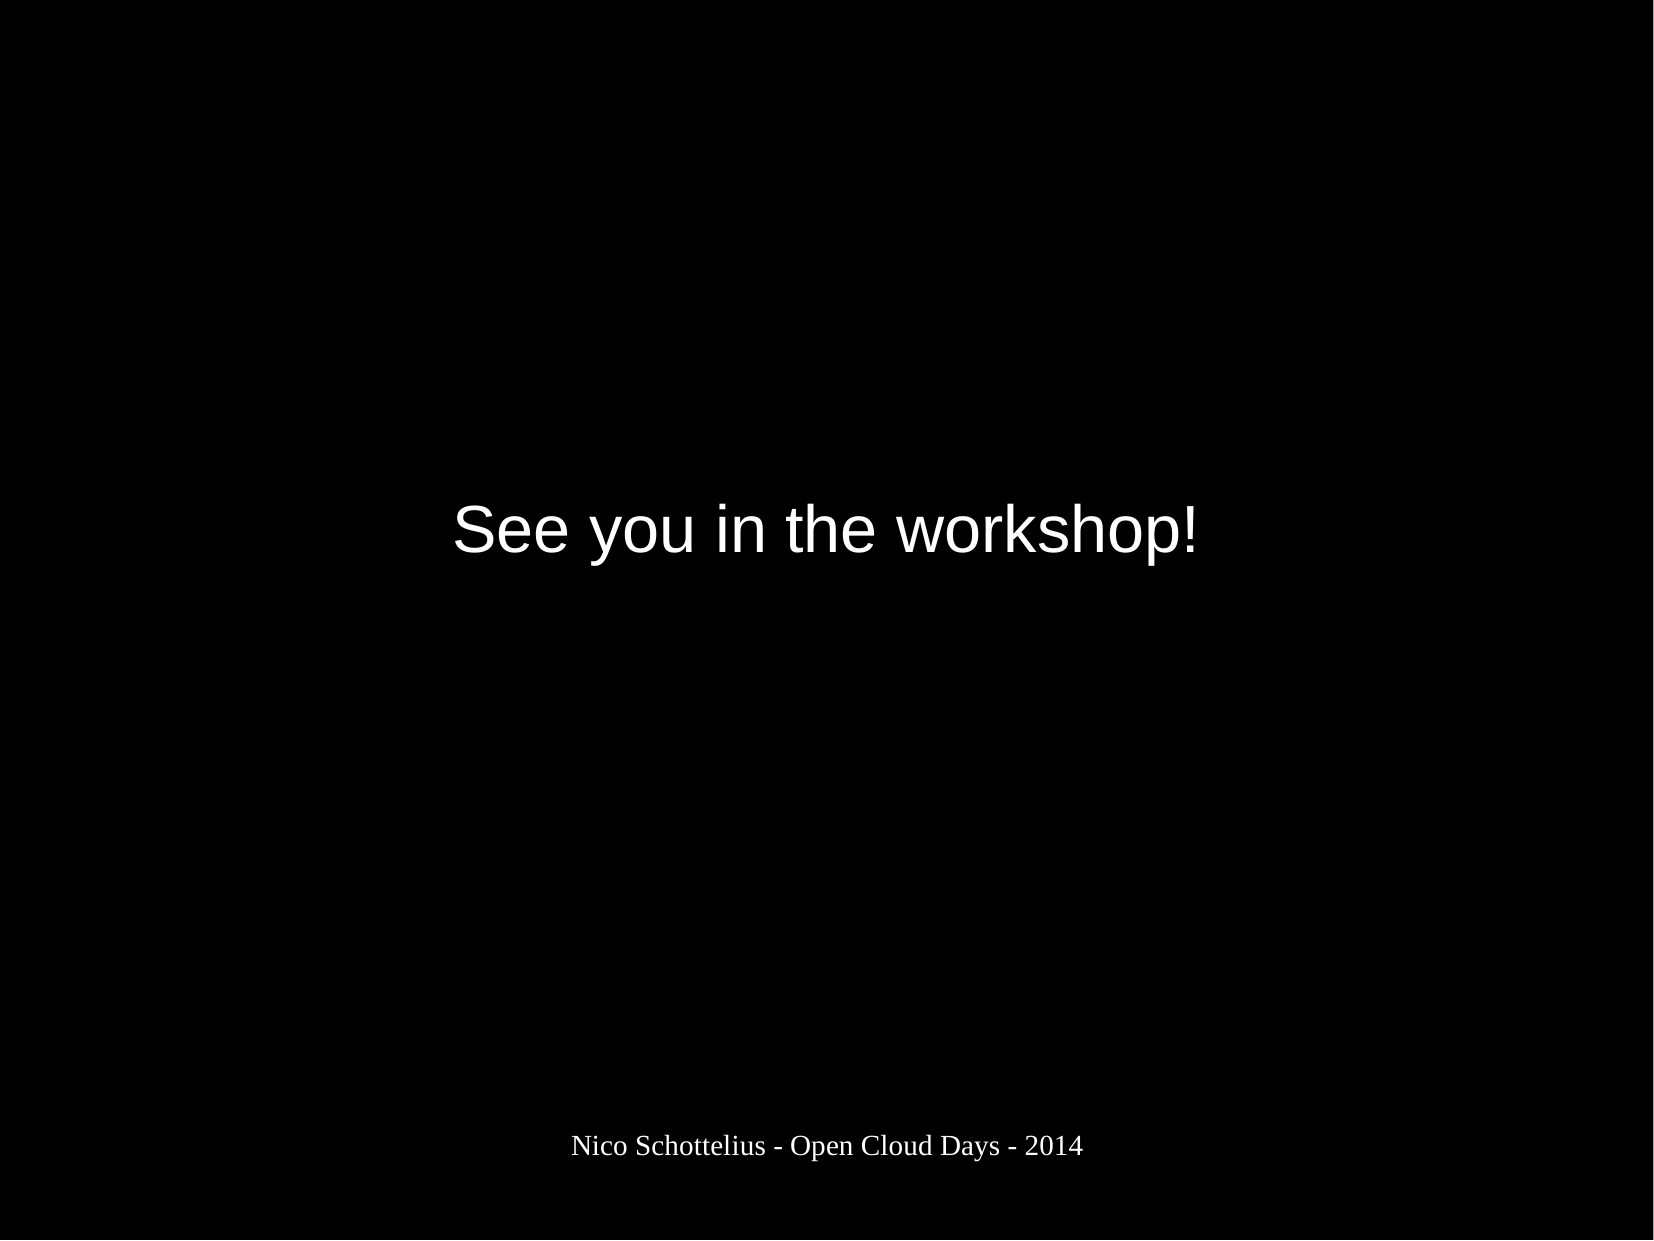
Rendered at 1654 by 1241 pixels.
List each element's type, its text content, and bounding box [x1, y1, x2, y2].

subtitle See you in the workshop! [82, 49, 1571, 1010]
